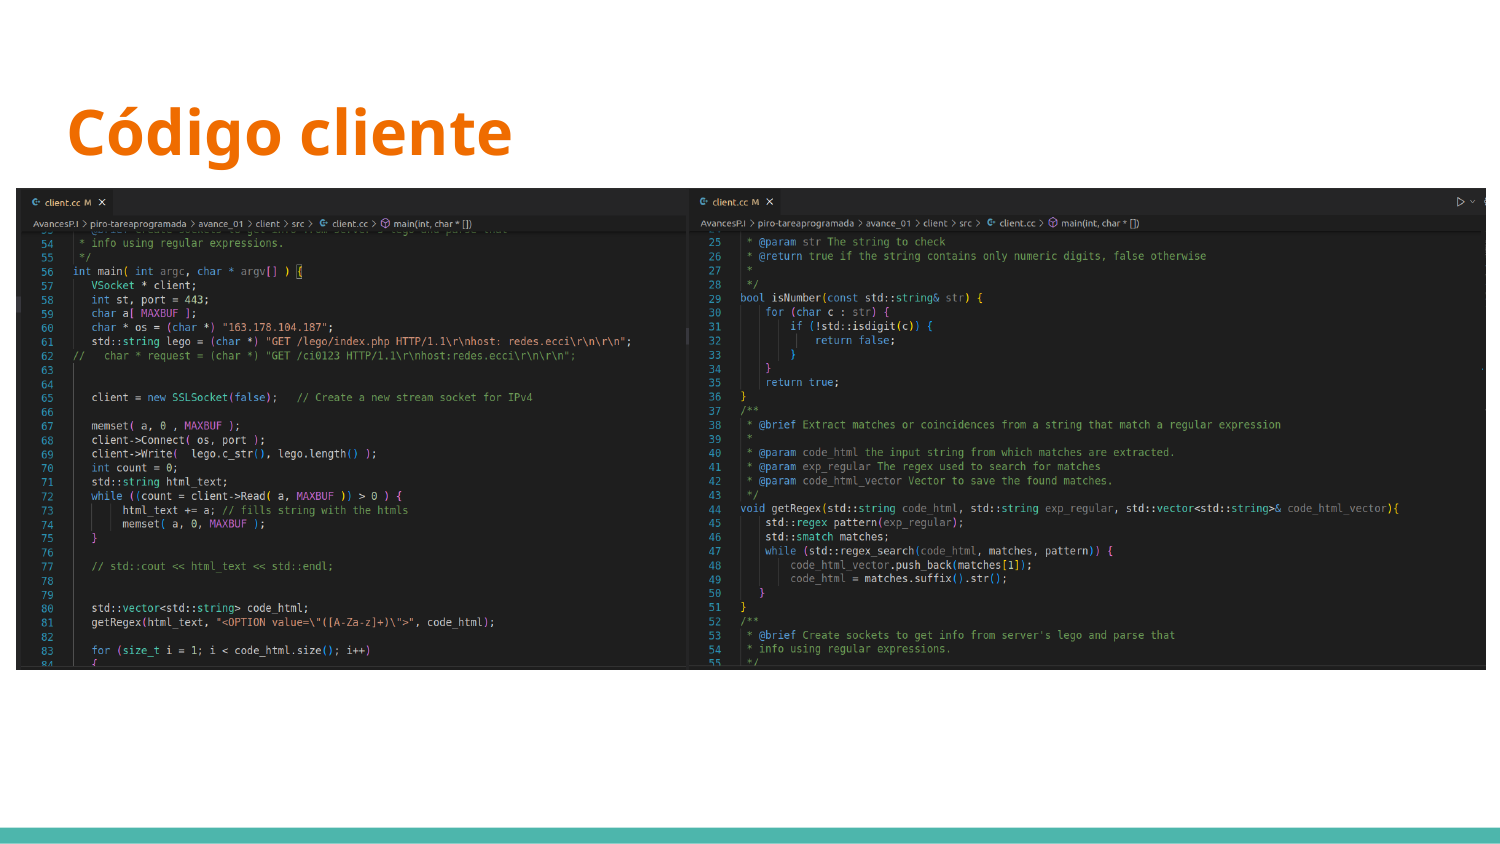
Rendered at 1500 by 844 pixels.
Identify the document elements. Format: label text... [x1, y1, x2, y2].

title Código cliente [51, 72, 1449, 188]
picture [16, 188, 1486, 670]
